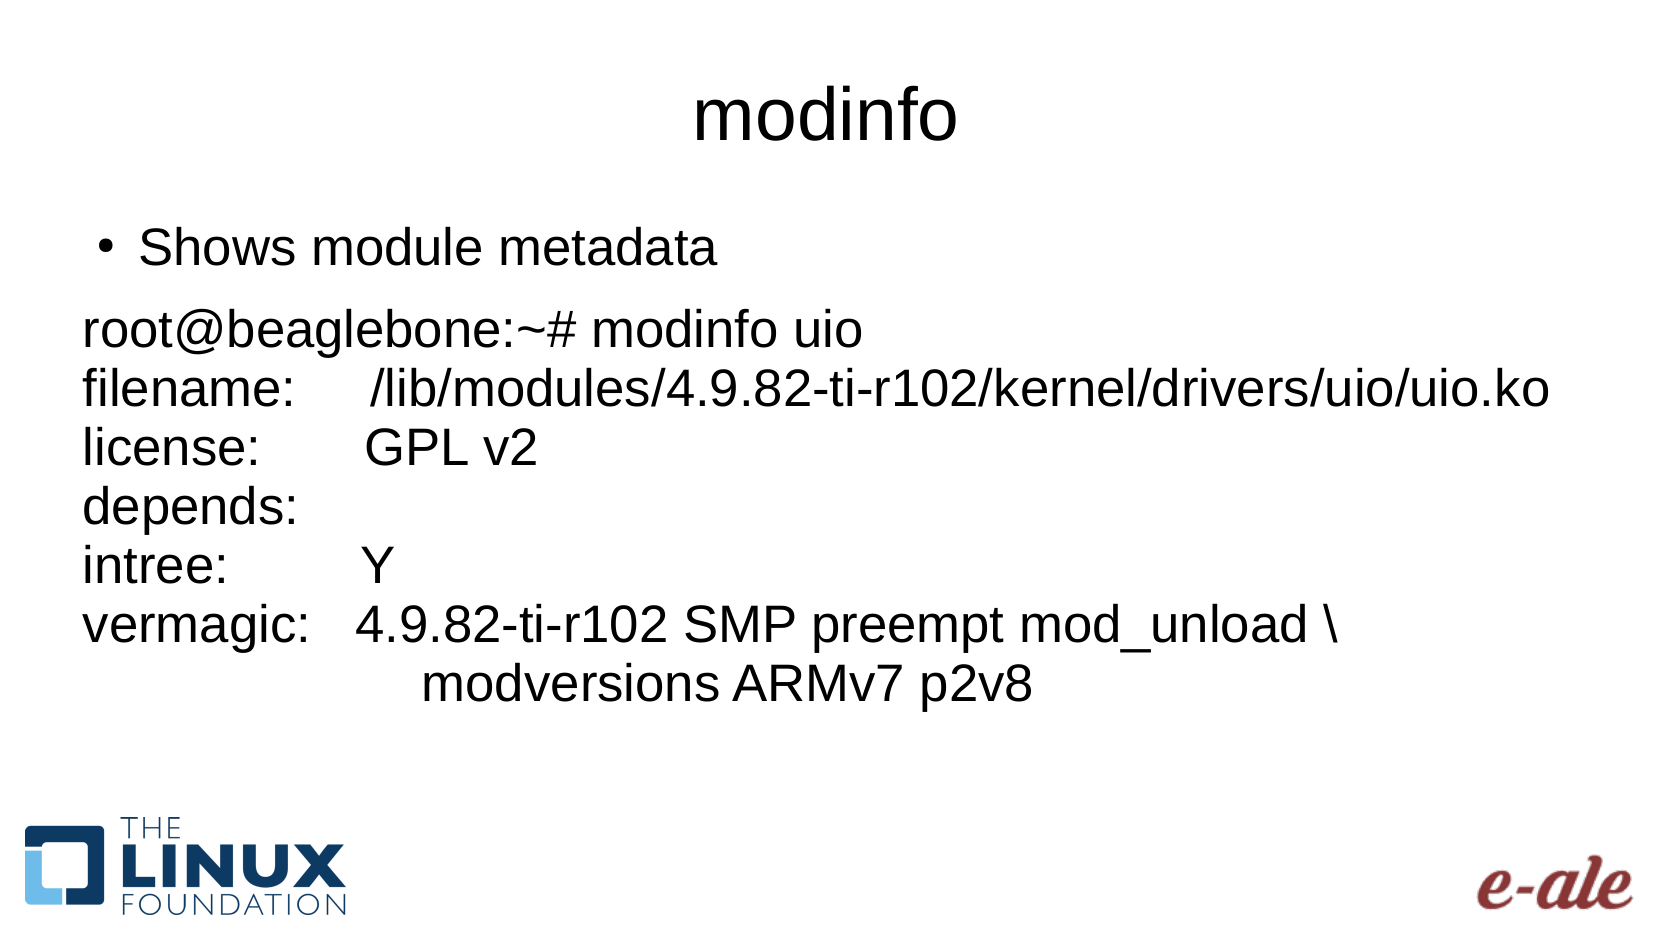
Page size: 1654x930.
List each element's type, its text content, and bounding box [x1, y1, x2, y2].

list Shows module metadata root@beaglebone:~# modinfo uio filename: /lib/modules/4.9.82-ti-r102/kernel/drivers/uio/uio.ko license: GPL v2 depends: intree: Y vermagic: 4.9.82-ti-r102 SMP preempt mod_unload \ modversions ARMv7 p2v8 [82, 217, 1571, 757]
picture [1475, 853, 1636, 912]
picture [25, 817, 346, 915]
title modinfo [82, 37, 1571, 193]
